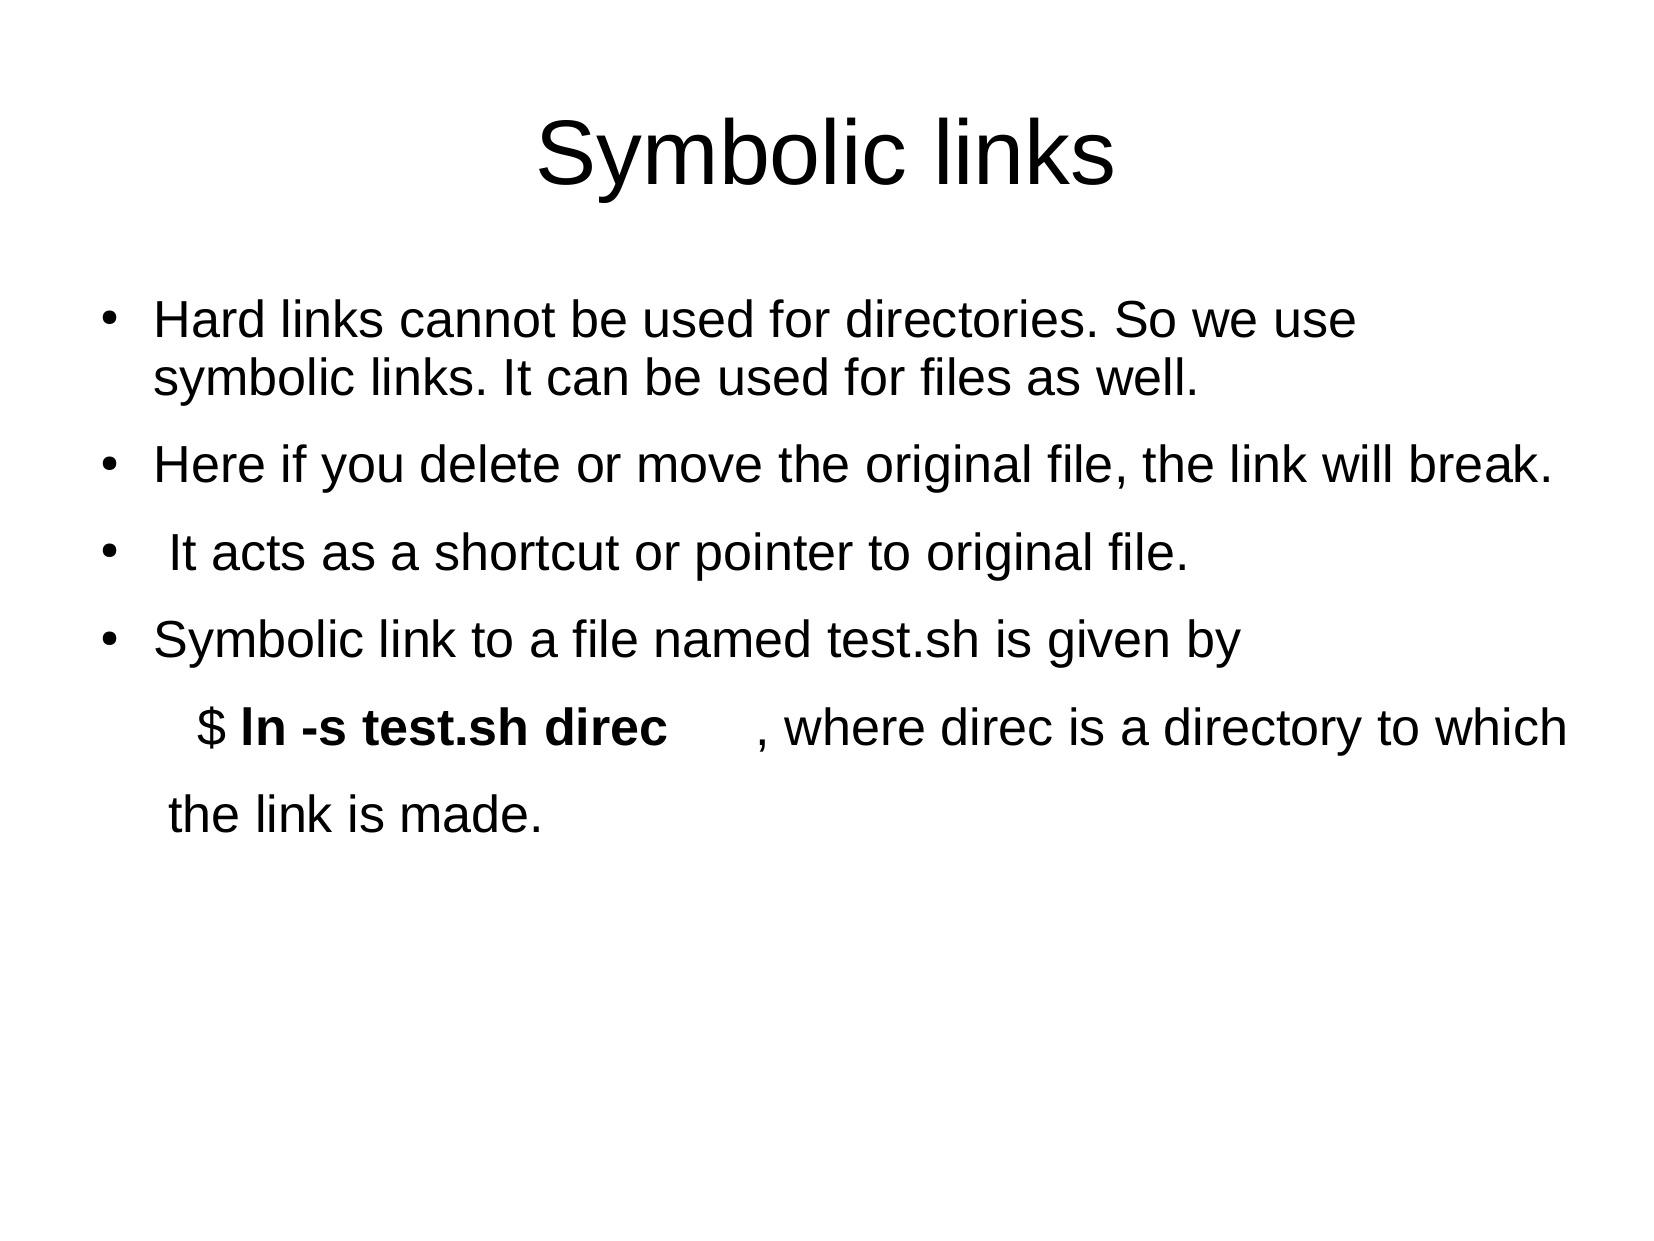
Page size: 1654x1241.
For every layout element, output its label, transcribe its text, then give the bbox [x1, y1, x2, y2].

list Hard links cannot be used for directories. So we use symbolic links. It can be used for files as well. Here if you delete or move the original file, the link will break. It acts as a shortcut or pointer to original file. Symbolic link to a file named test.sh is given by $ ln -s test.sh direc , where direc is a directory to which the link is made. [82, 290, 1571, 1010]
title Symbolic links [82, 49, 1571, 257]
